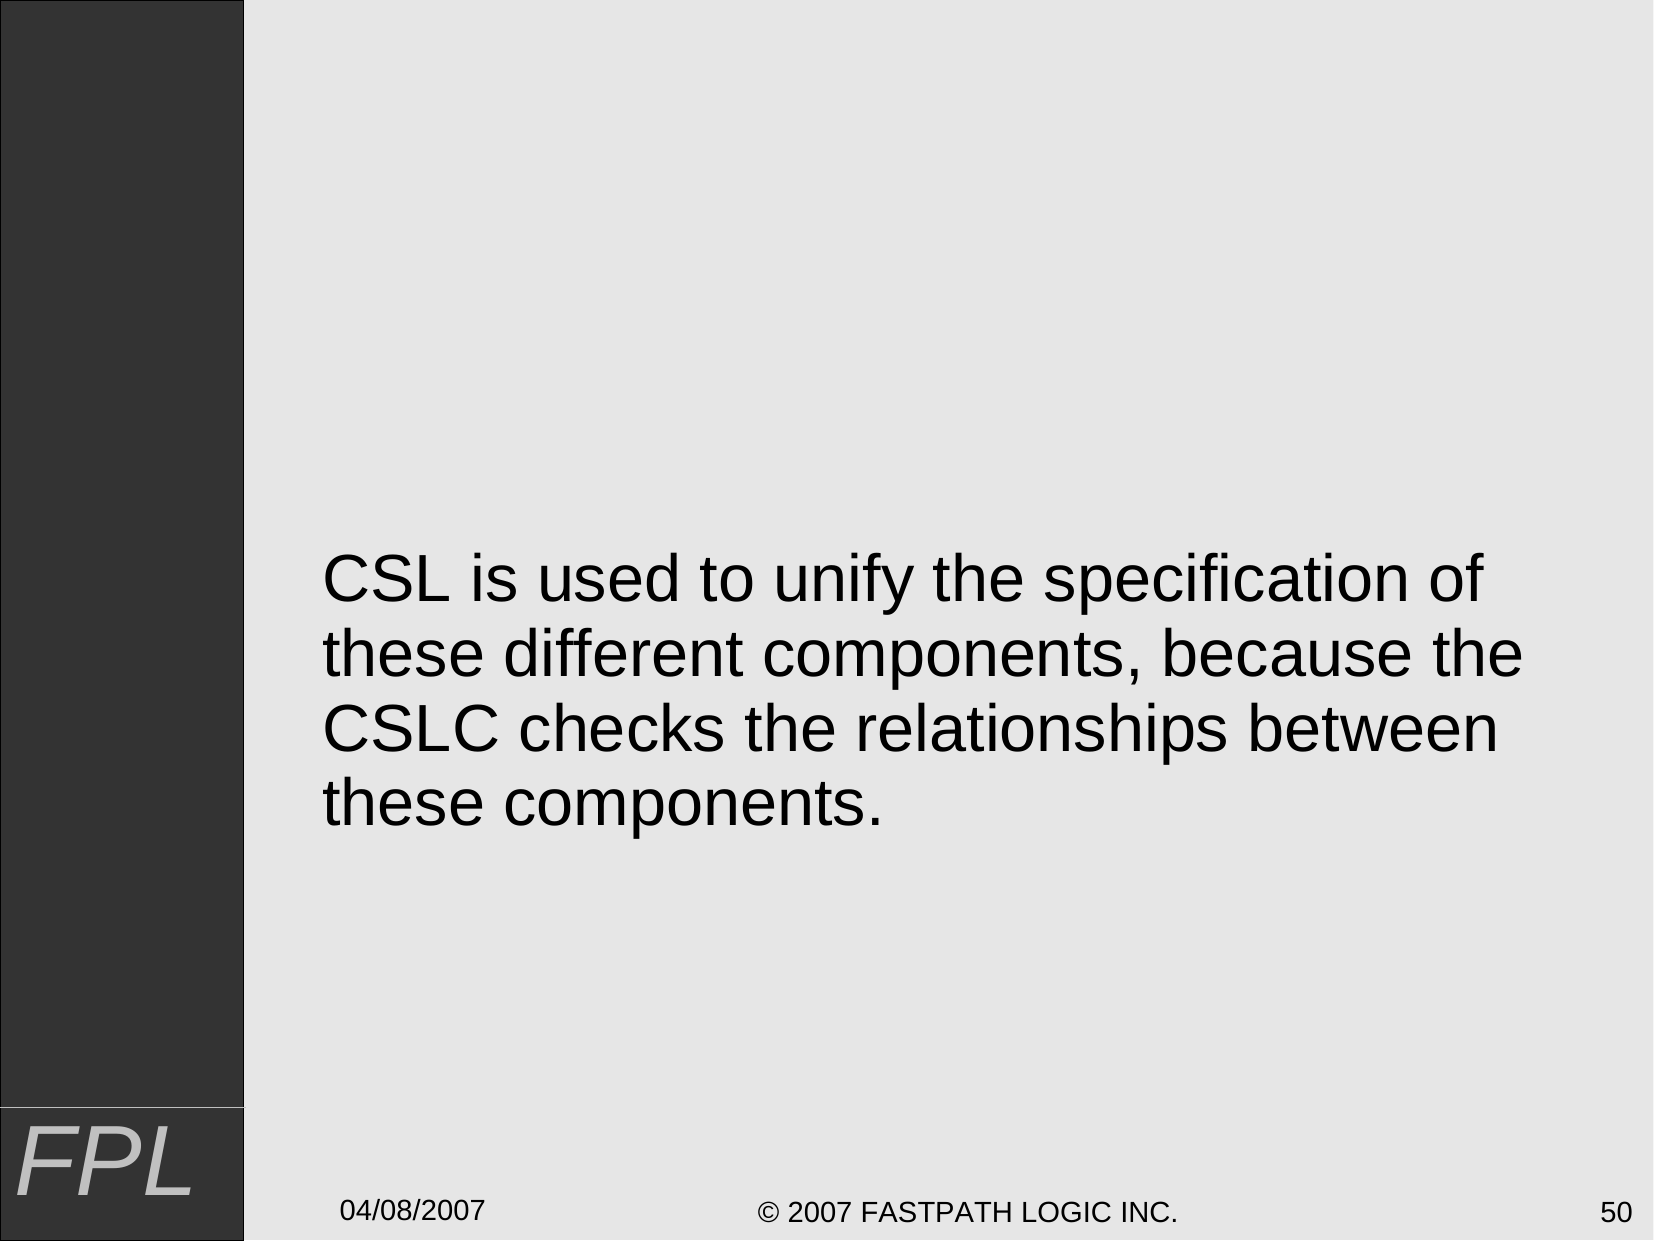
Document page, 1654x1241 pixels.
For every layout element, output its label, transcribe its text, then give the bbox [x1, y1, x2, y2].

subtitle CSL is used to unify the specification of these different components, because the CSLC checks the relationships between these components. [322, 272, 1635, 1179]
